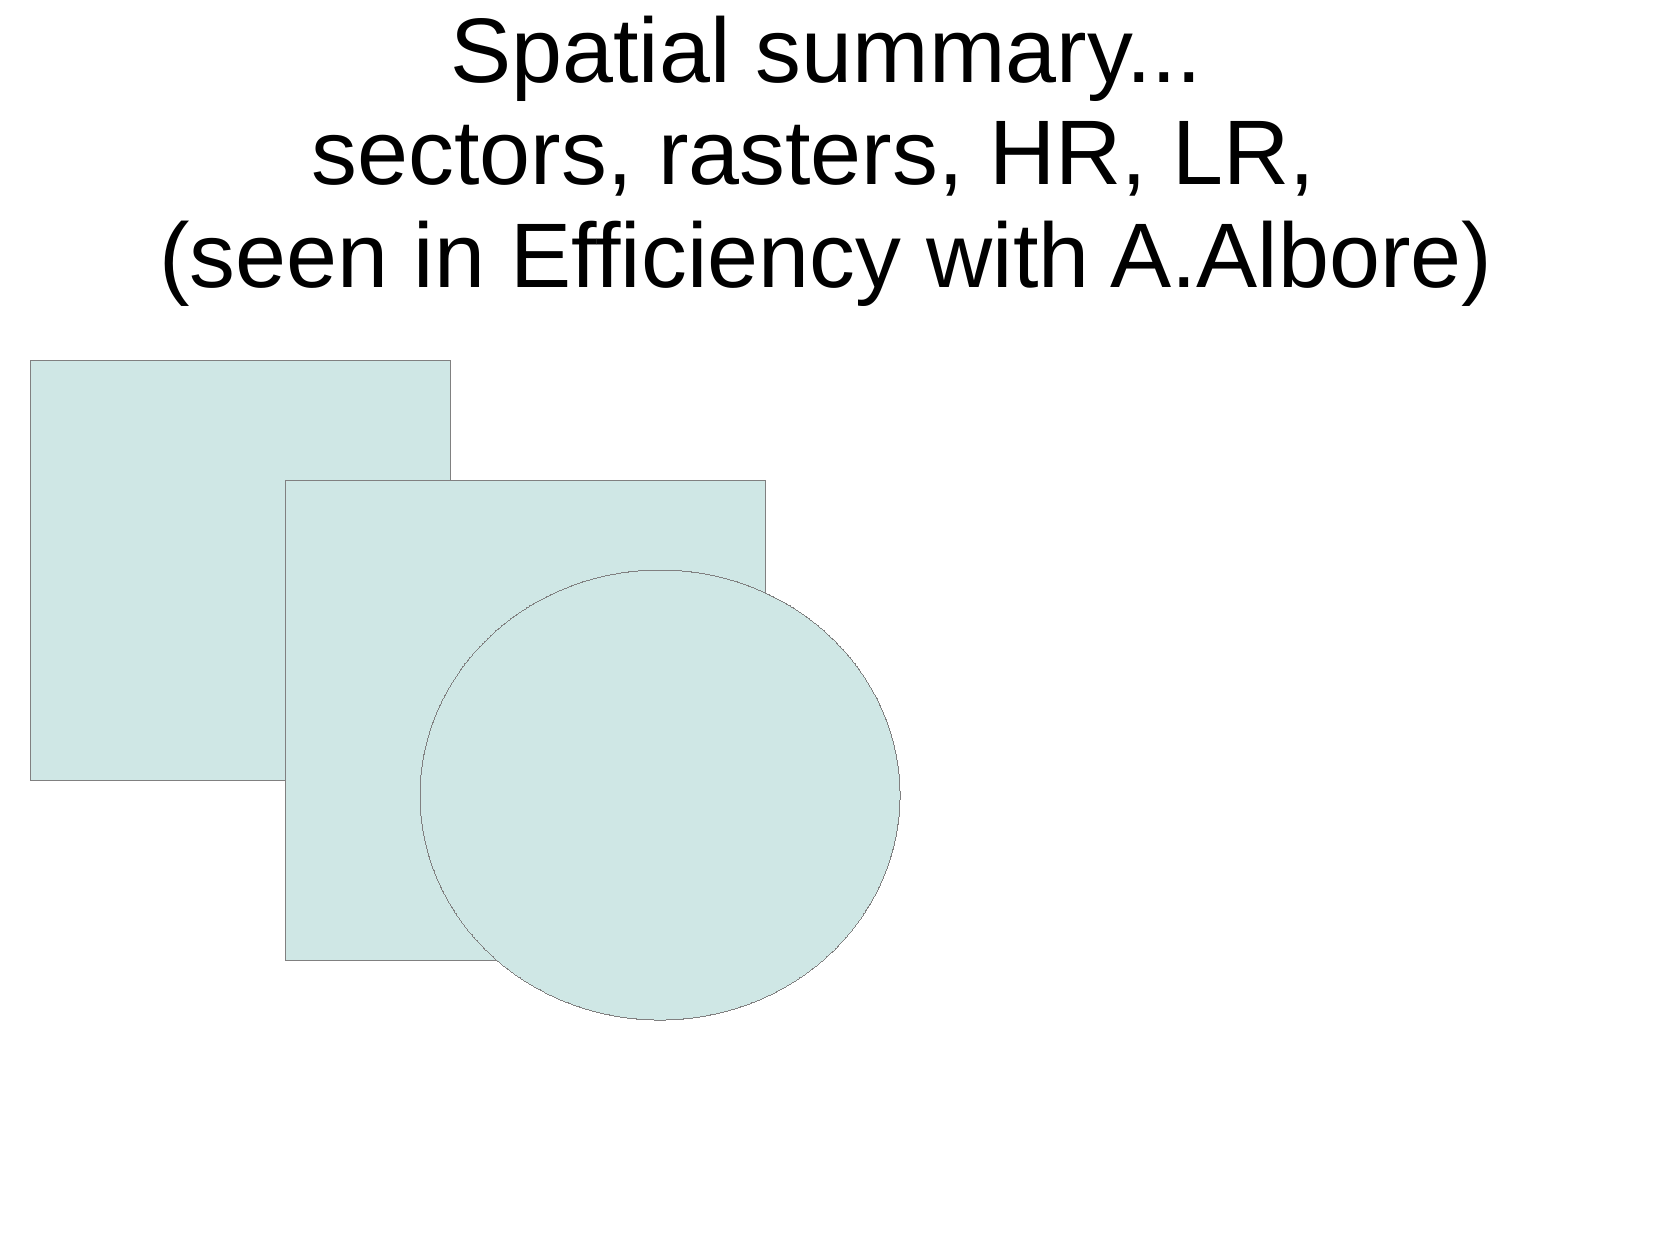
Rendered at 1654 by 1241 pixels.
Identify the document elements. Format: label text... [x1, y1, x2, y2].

text_box [30, 360, 901, 1021]
title Spatial summary... sectors, rasters, HR, LR, (seen in Efficiency with A.Albore) [82, 0, 1571, 307]
